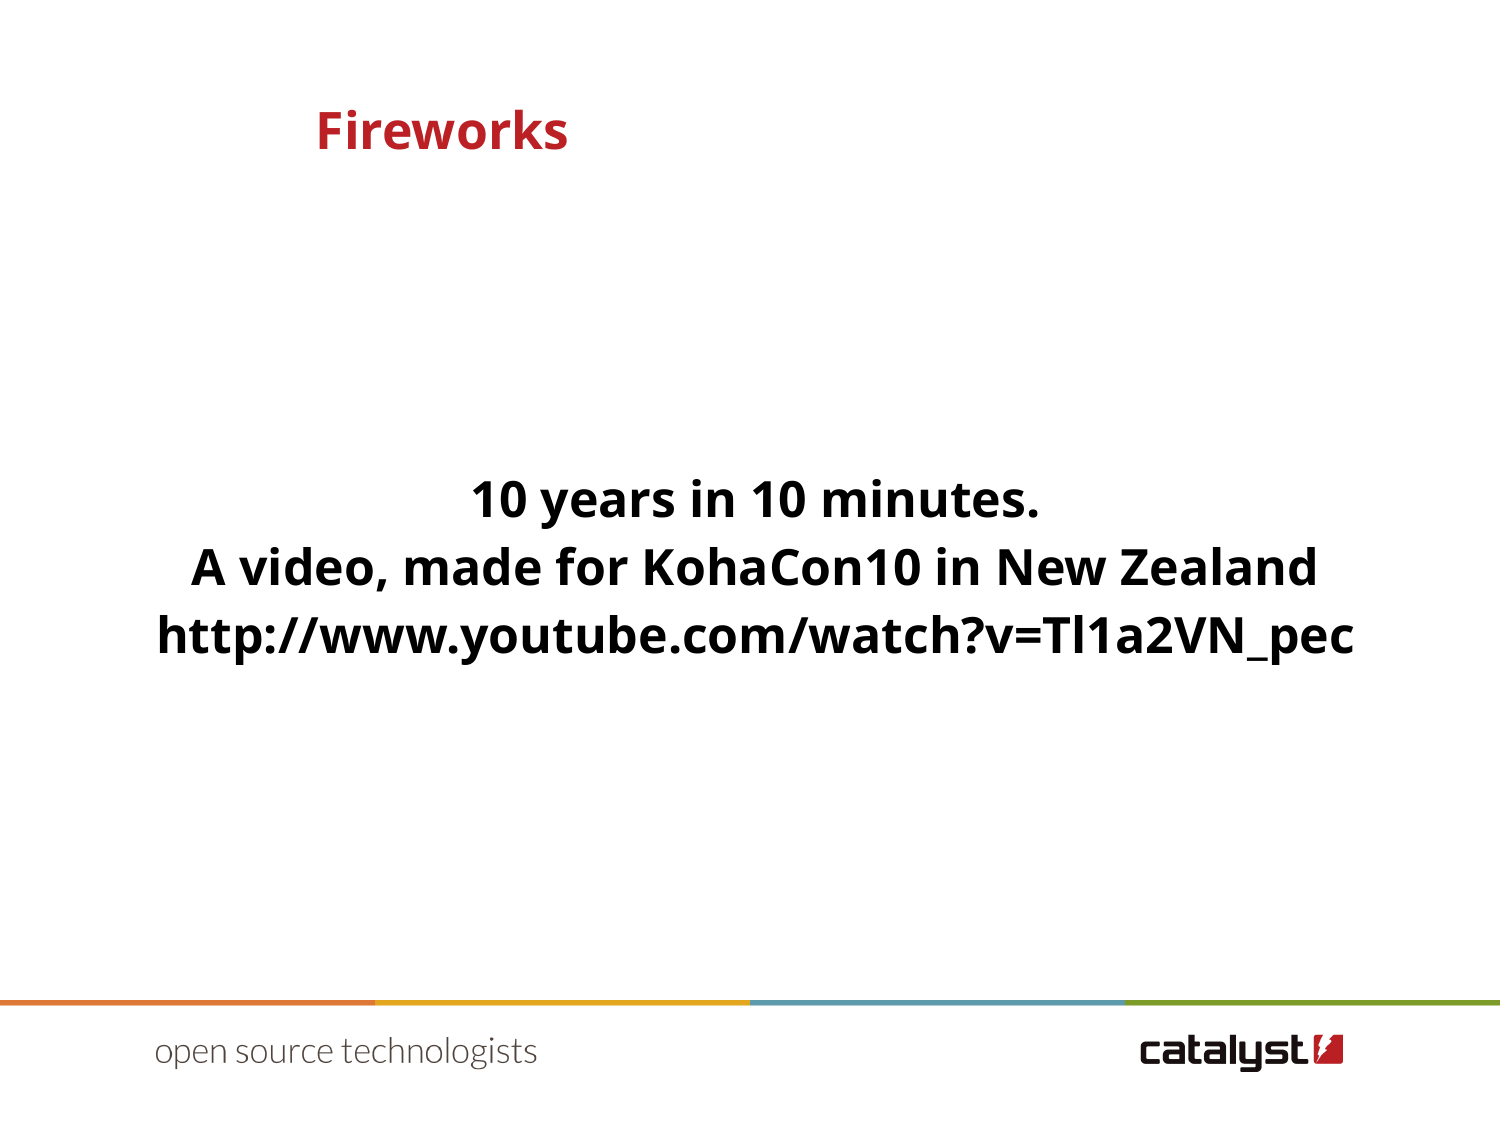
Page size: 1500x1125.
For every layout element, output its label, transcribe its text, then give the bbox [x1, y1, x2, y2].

picture [0, 1000, 1500, 1072]
subtitle 10 years in 10 minutes. A video, made for KohaCon10 in New Zealand http://www.youtube.com/watch?v=Tl1a2VN_pec [123, 195, 1388, 938]
title Fireworks [315, 0, 1463, 260]
